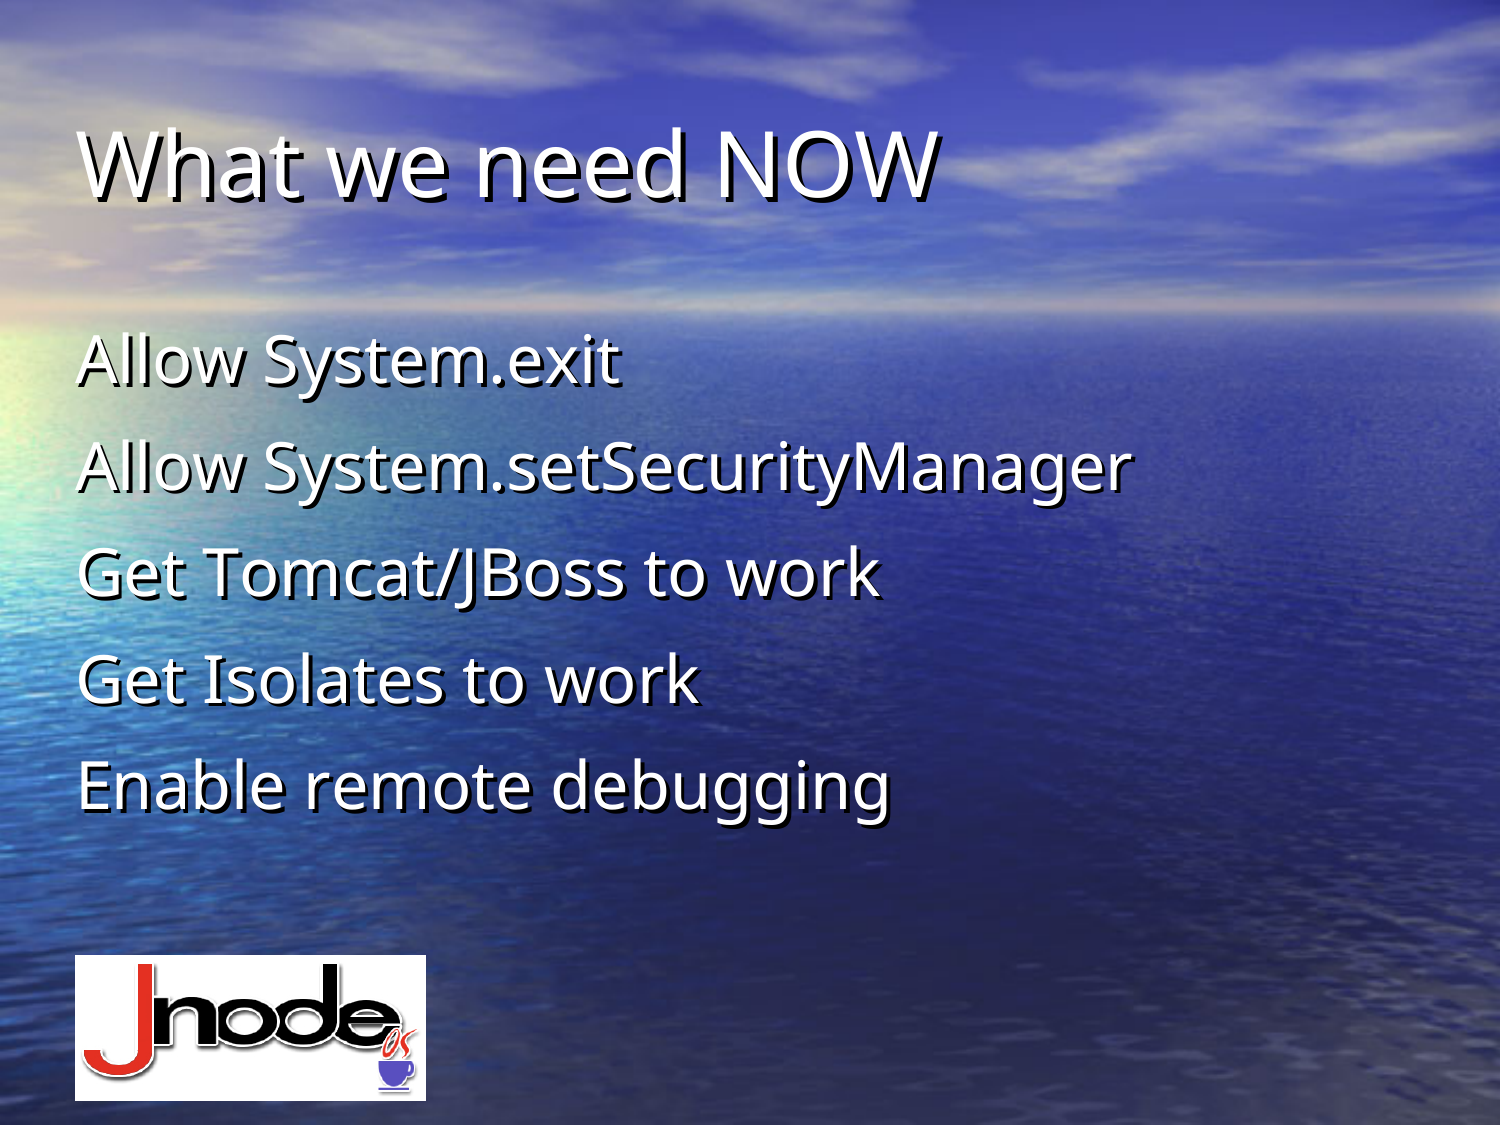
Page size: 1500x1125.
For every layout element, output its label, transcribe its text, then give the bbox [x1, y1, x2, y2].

list Allow System.exit Allow System.setSecurityManager Get Tomcat/JBoss to work Get Isolates to work Enable remote debugging [75, 312, 1426, 988]
picture [0, 0, 1500, 1125]
title What we need NOW [75, 47, 1426, 276]
